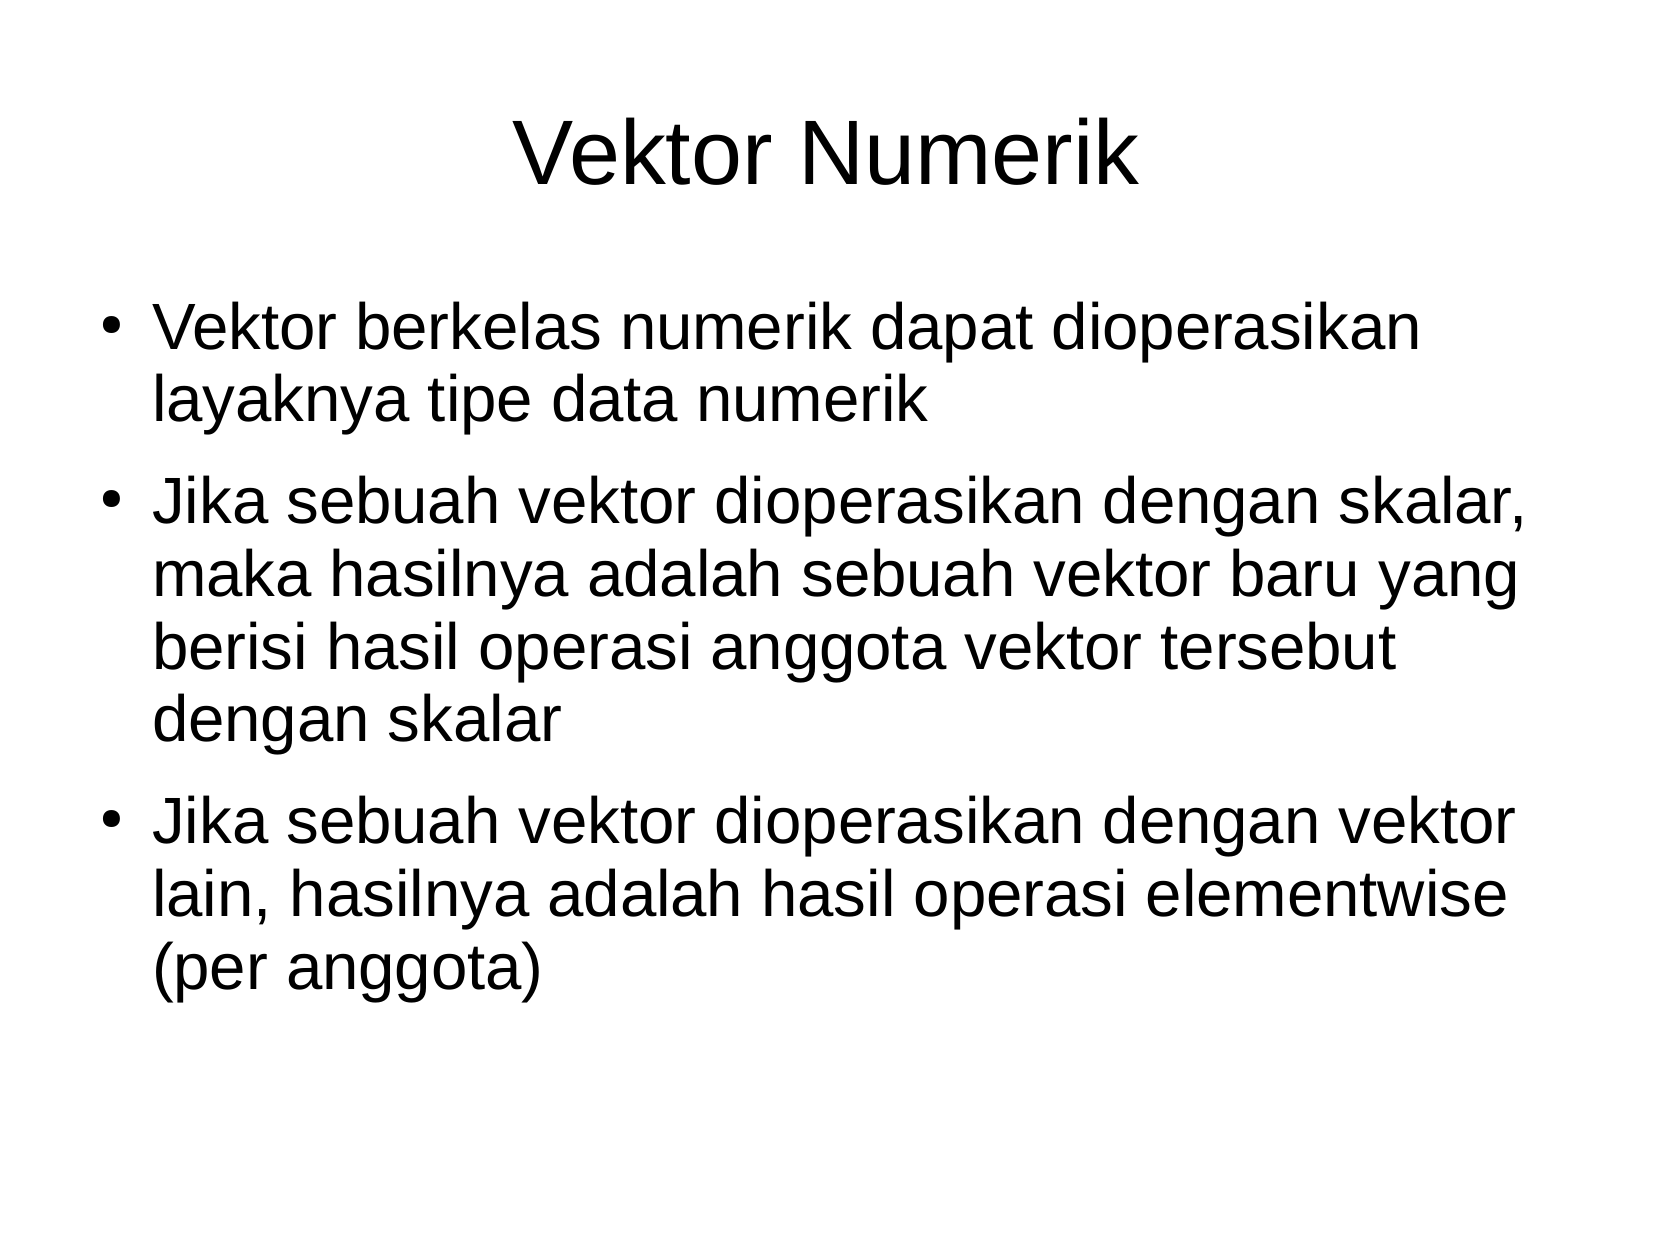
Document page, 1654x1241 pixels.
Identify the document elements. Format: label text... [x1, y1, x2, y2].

title Vektor Numerik [82, 49, 1571, 257]
list Vektor berkelas numerik dapat dioperasikan layaknya tipe data numerik Jika sebuah vektor dioperasikan dengan skalar, maka hasilnya adalah sebuah vektor baru yang berisi hasil operasi anggota vektor tersebut dengan skalar Jika sebuah vektor dioperasikan dengan vektor lain, hasilnya adalah hasil operasi elementwise (per anggota) [82, 290, 1571, 1010]
